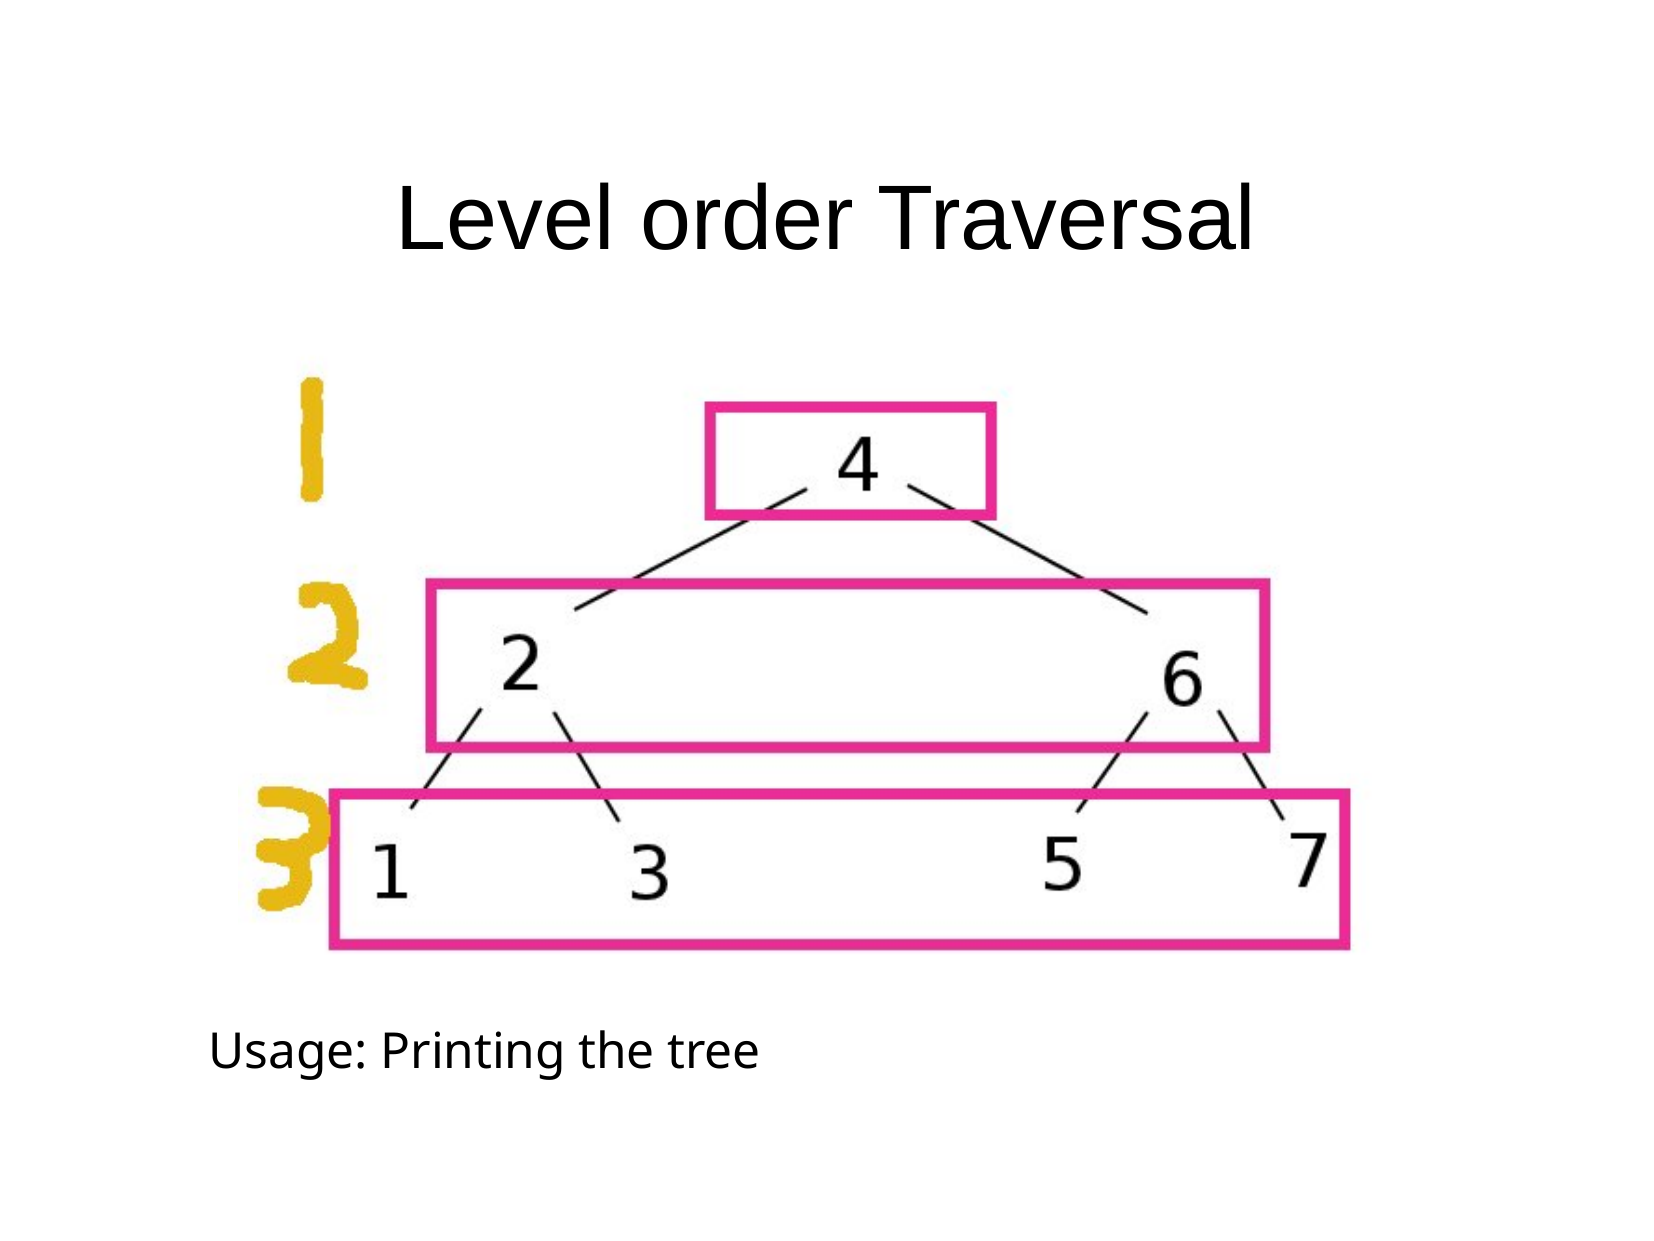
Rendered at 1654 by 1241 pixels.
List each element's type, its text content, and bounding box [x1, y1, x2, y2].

text_box Usage: Printing the tree [193, 1011, 757, 1086]
title Level order Traversal [124, 109, 1530, 317]
picture [238, 268, 1429, 1012]
